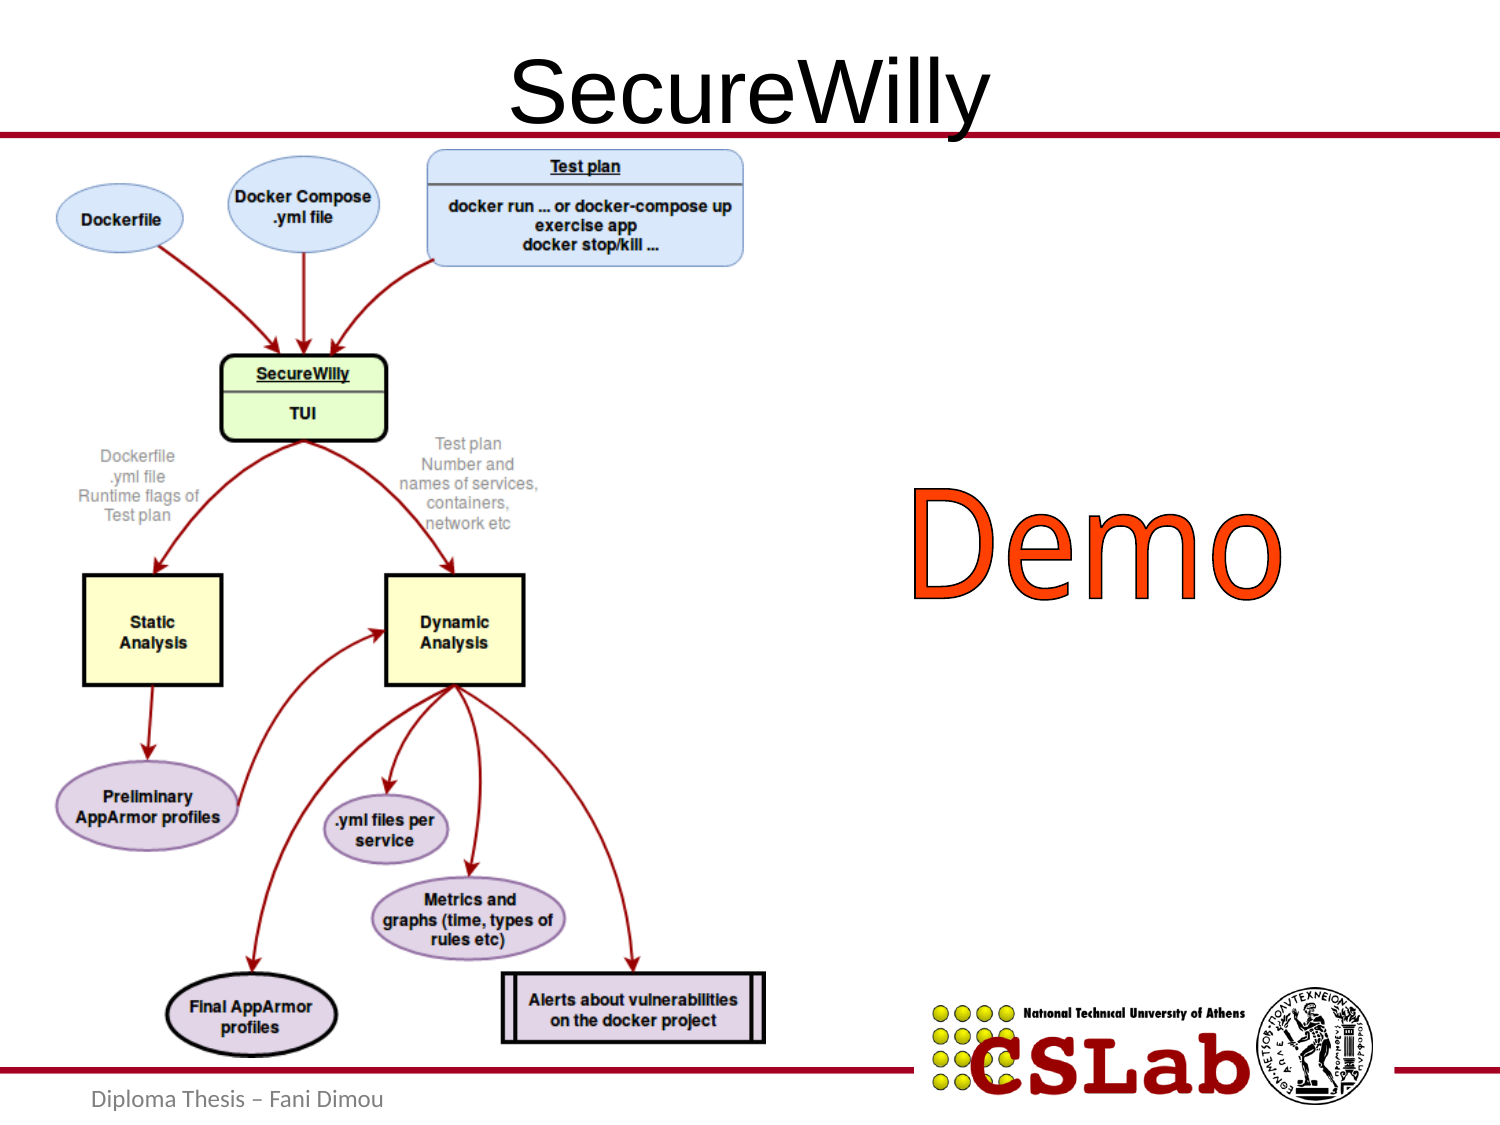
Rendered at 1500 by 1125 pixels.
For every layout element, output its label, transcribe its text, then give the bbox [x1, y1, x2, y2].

text_box Demo [1212, 514, 1281, 600]
text_box Demo [1089, 514, 1195, 599]
text_box Demo [1008, 514, 1072, 600]
picture [925, 987, 1373, 1105]
text_box Demo [915, 488, 993, 599]
picture [15, 149, 766, 1058]
text_box SecureWilly [74, 0, 1425, 180]
